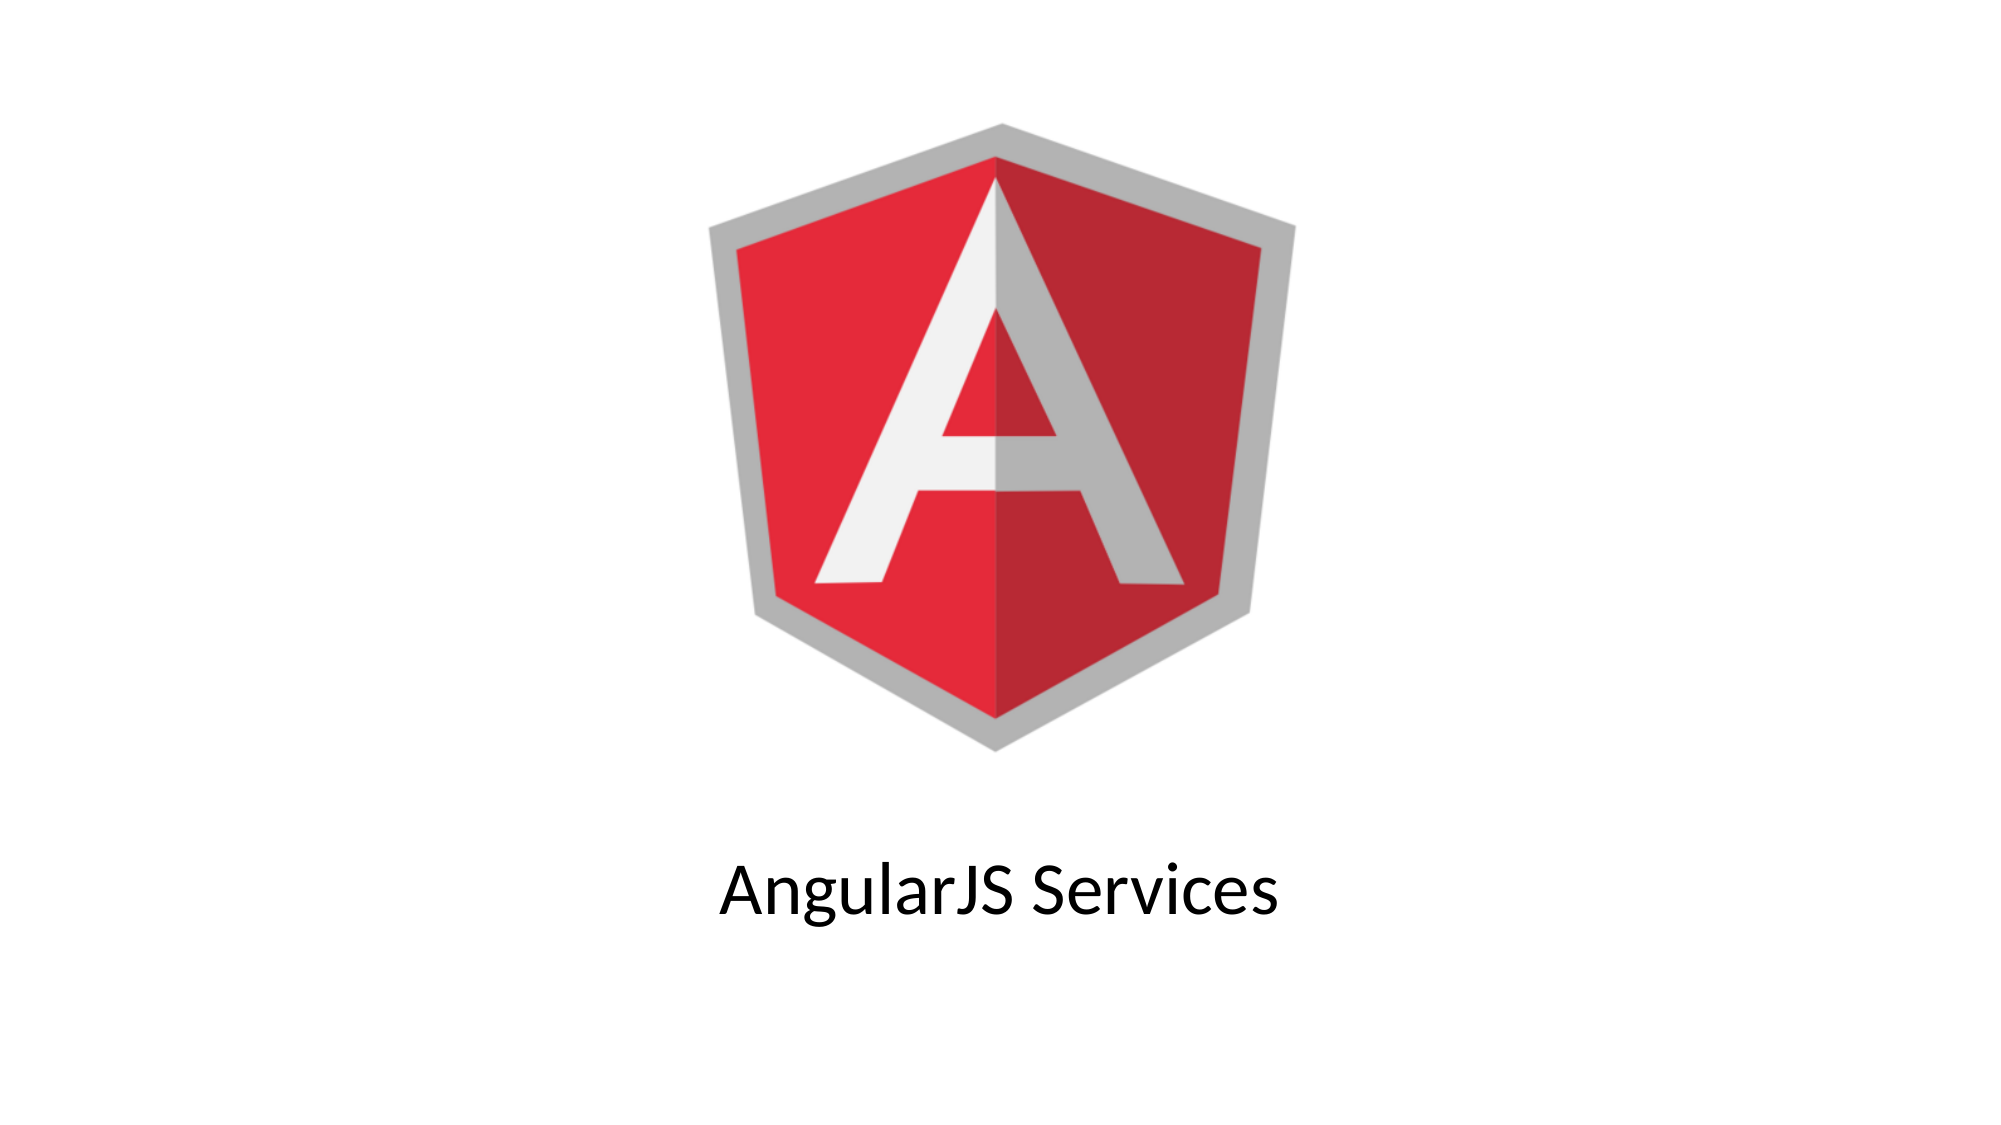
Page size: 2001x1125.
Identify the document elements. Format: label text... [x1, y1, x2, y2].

subtitle AngularJS Services [249, 842, 1750, 938]
picture [685, 120, 1314, 755]
